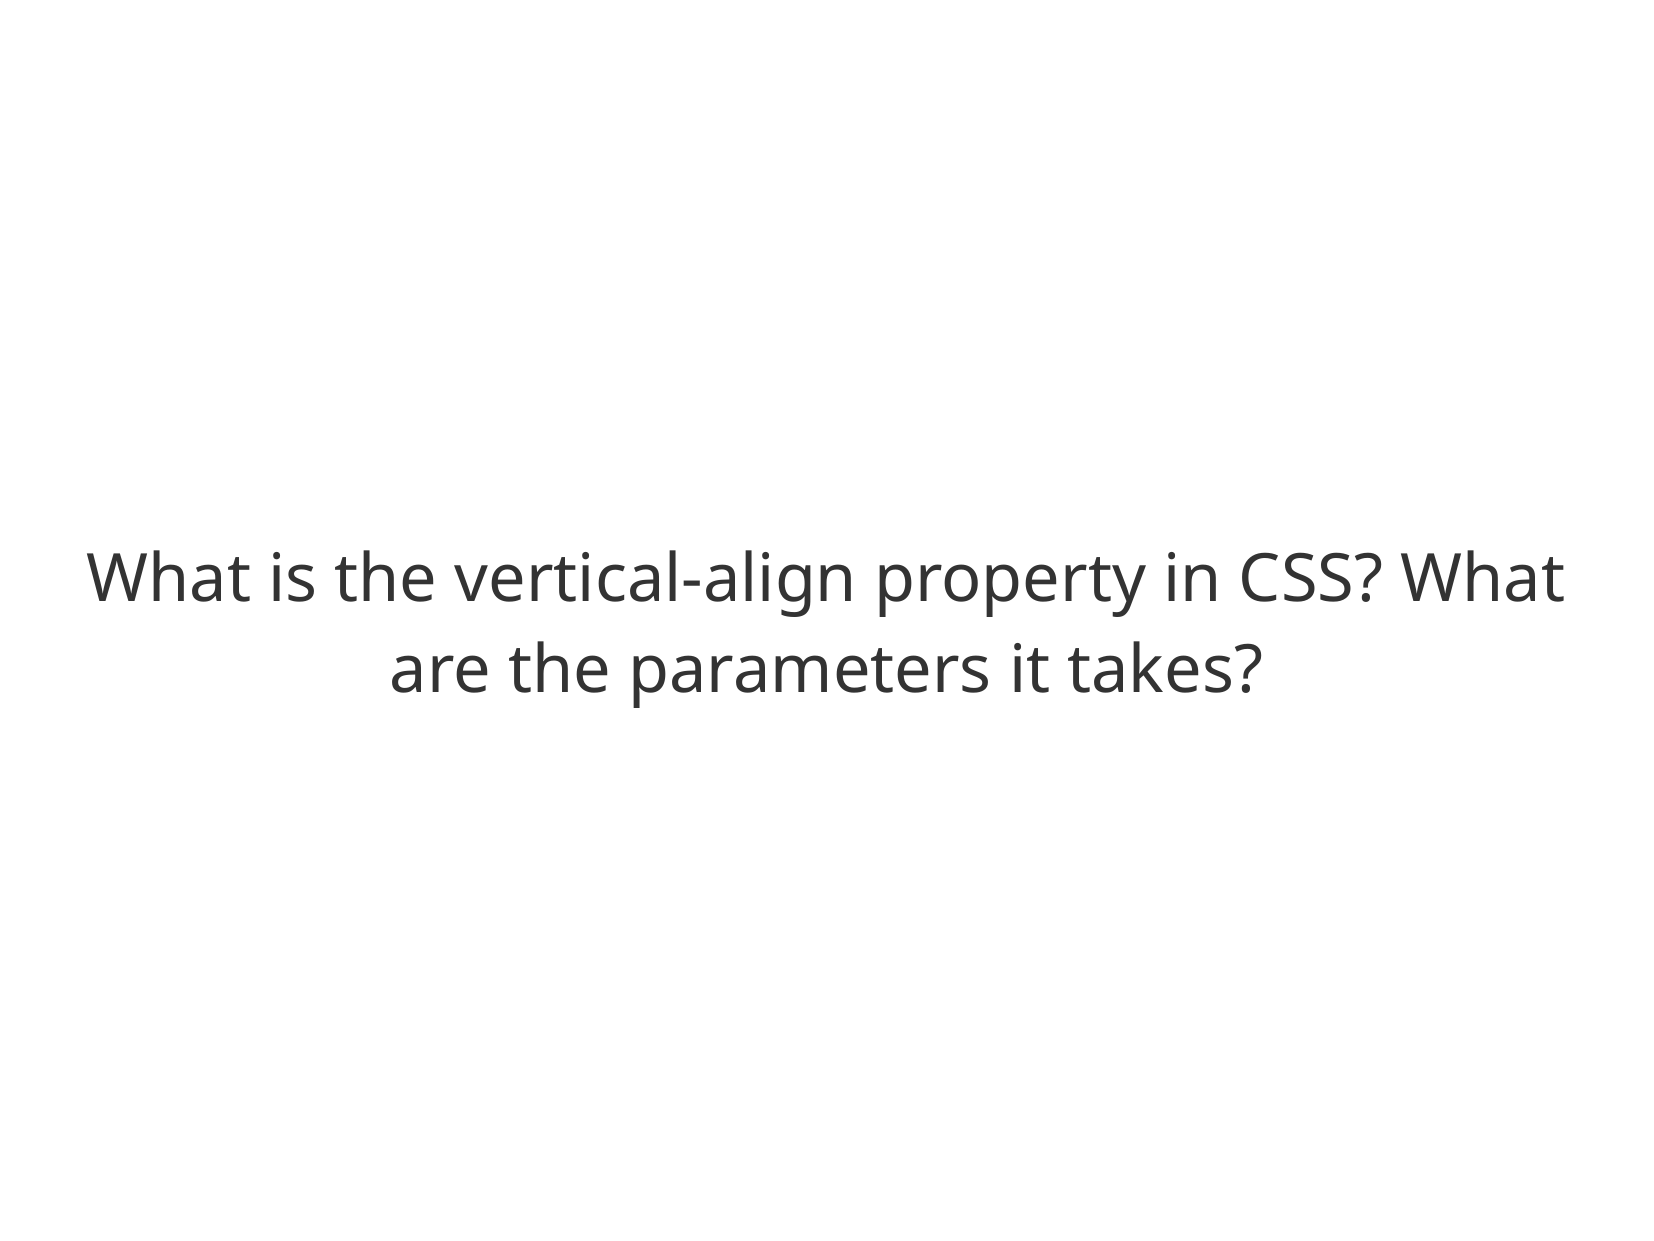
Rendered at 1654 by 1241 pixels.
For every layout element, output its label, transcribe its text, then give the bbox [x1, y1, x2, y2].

subtitle What is the vertical-align property in CSS? What are the parameters it takes? [82, 49, 1571, 1193]
